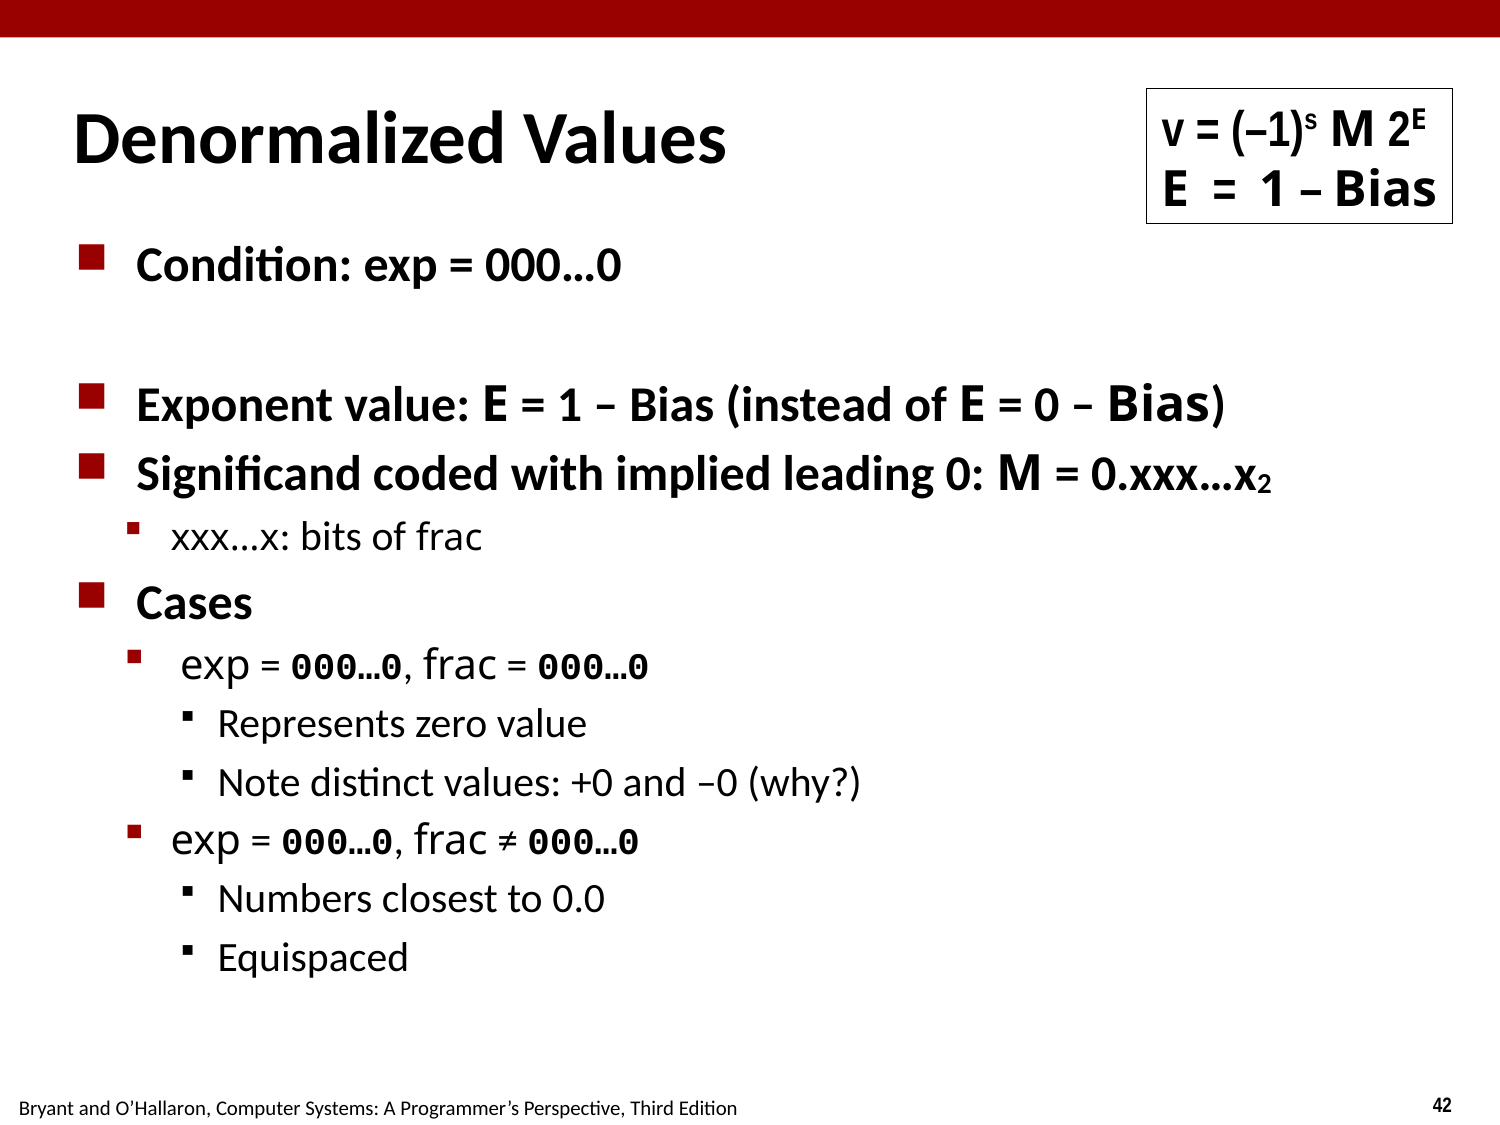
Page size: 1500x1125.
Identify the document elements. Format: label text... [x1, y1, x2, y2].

text_box v = (–1)s M 2E E = 1 – Bias [1146, 88, 1453, 224]
title Denormalized Values [58, 71, 1304, 197]
list Condition: exp = 000…0 Exponent value: E = 1 – Bias (instead of E = 0 – Bias) Significand coded with implied leading 0: M = 0.xxx…x2 xxx…x: bits of frac Cases exp = 000…0, frac = 000…0 Represents zero value Note distinct values: +0 and –0 (why?) exp = 000…0, frac ≠ 000…0 Numbers closest to 0.0 Equispaced [65, 223, 1361, 1040]
